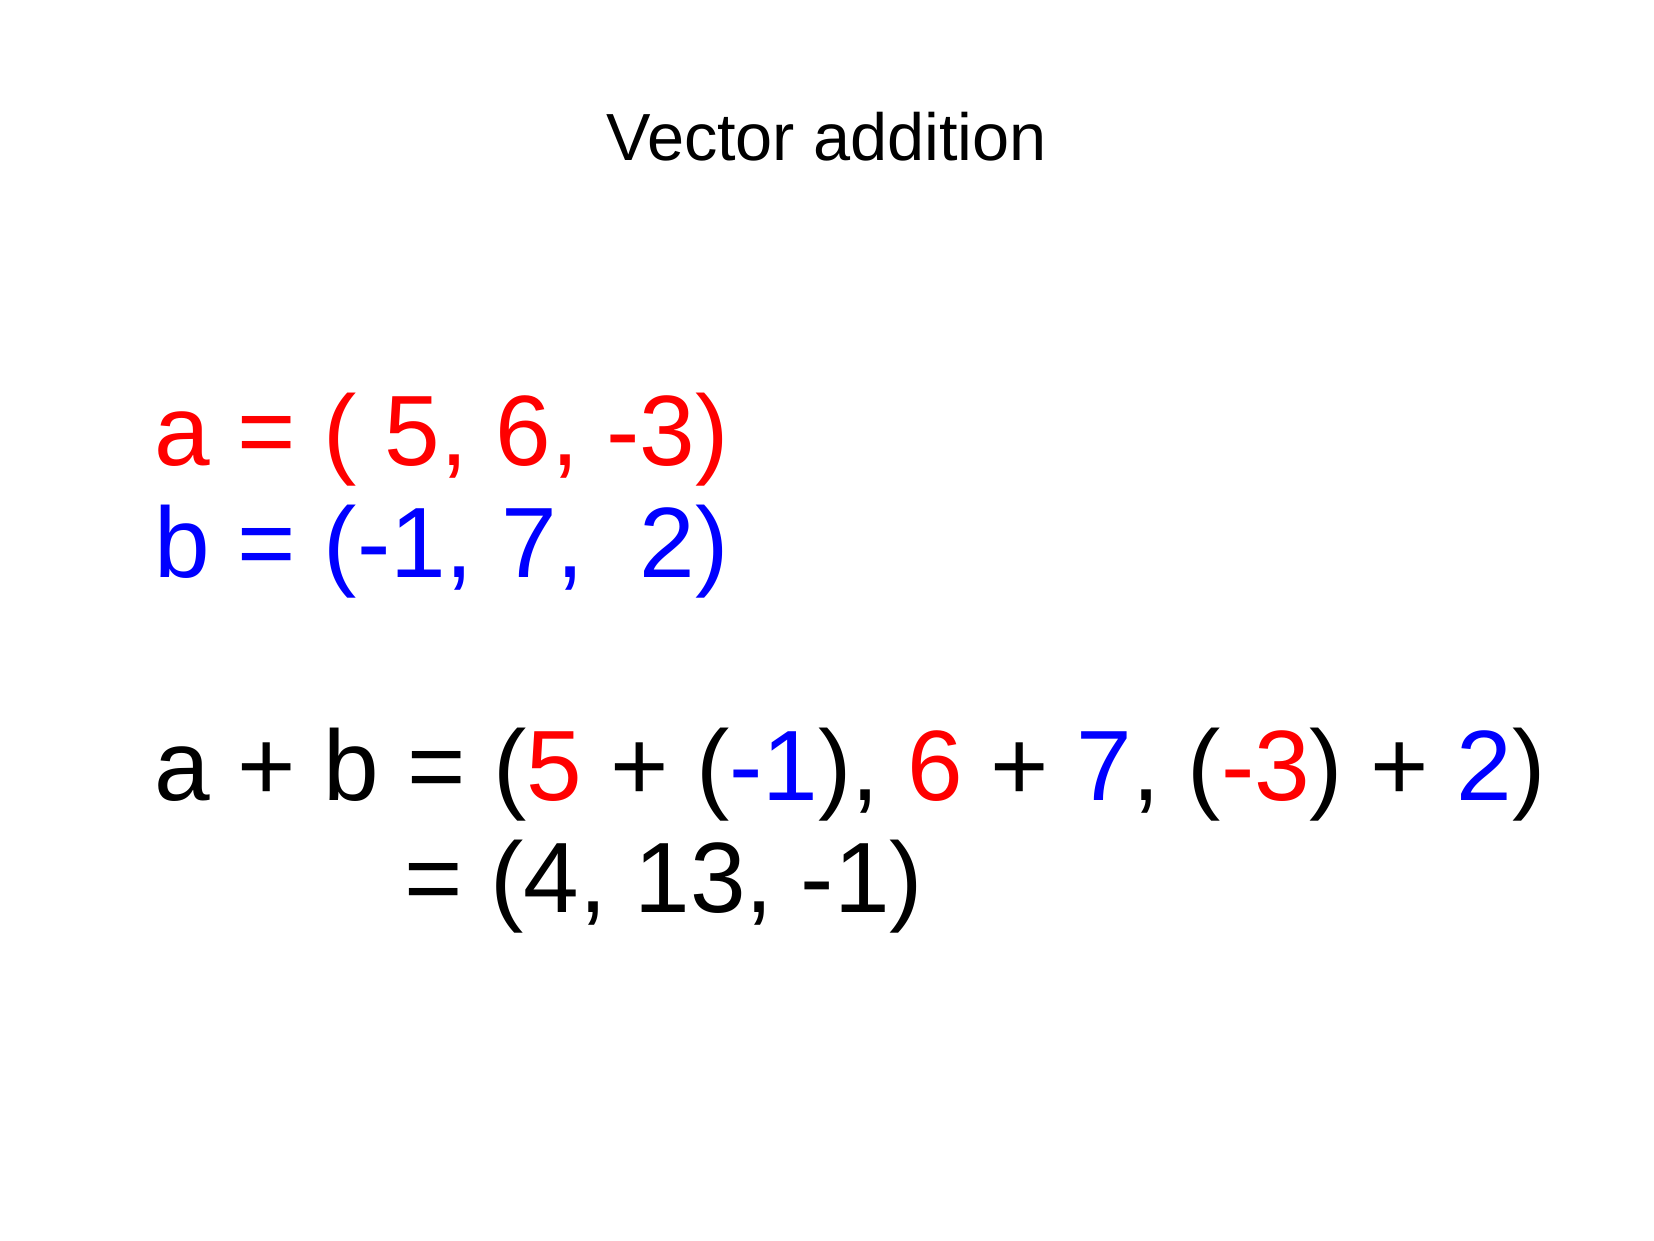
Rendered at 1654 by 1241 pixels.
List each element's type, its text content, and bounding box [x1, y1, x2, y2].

text_box a = ( 5, 6, -3) b = (-1, 7, 2) a + b = (5 + (-1), 6 + 7, (-3) + 2) = (4, 13, -1) [139, 367, 1640, 943]
subtitle Vector addition [82, 49, 1571, 226]
